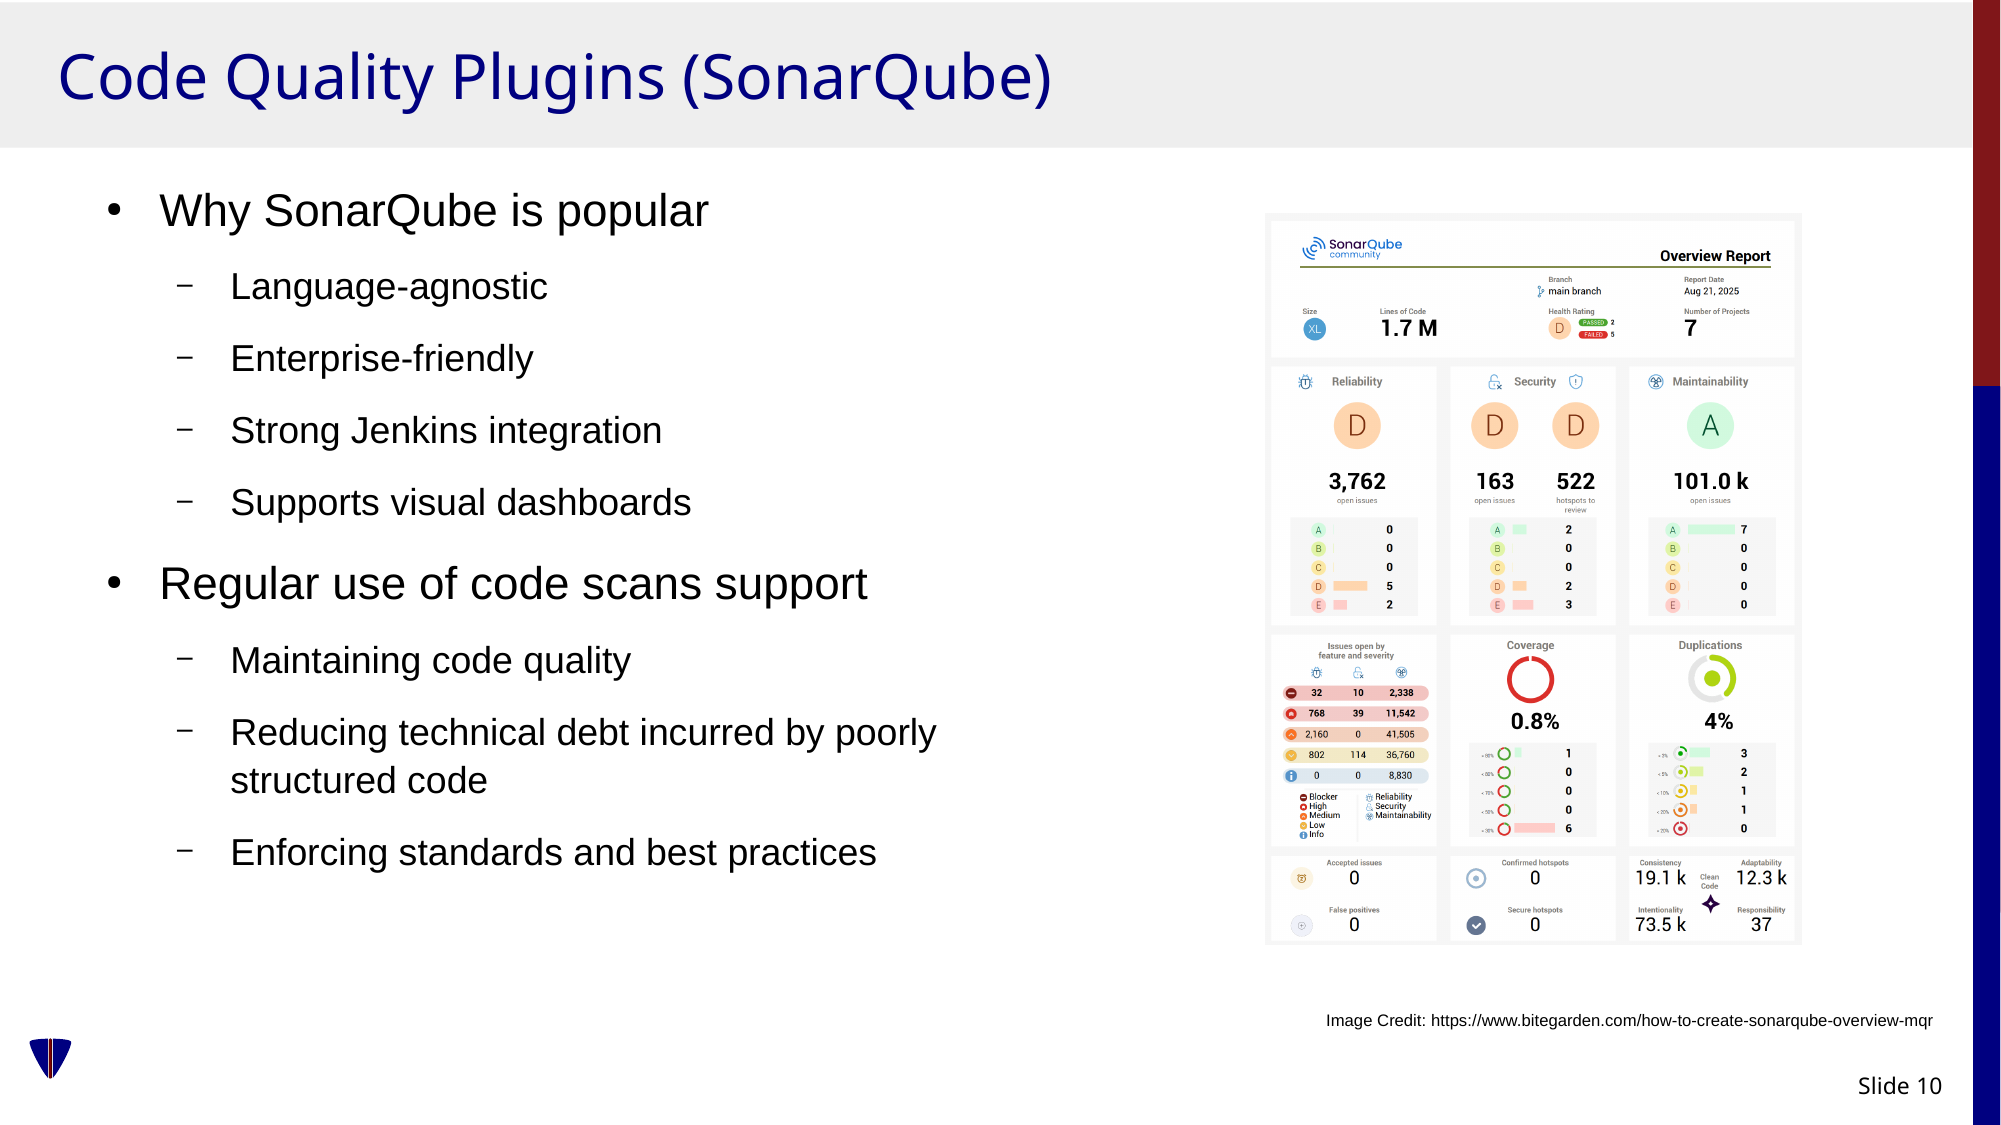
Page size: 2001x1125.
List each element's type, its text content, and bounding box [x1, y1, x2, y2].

text_box Image Credit: https://www.bitegarden.com/how-to-create-sonarqube-overview-mqr [1033, 1003, 1949, 1063]
title Code Quality Plugins (SonarQube) [0, 2, 1973, 148]
picture [1265, 213, 1802, 945]
list Why SonarQube is popular Language-agnostic Enterprise-friendly Strong Jenkins integration Supports visual dashboards Regular use of code scans support Maintaining code quality Reducing technical debt incurred by poorly structured code Enforcing standards and best practices [88, 177, 1004, 1034]
